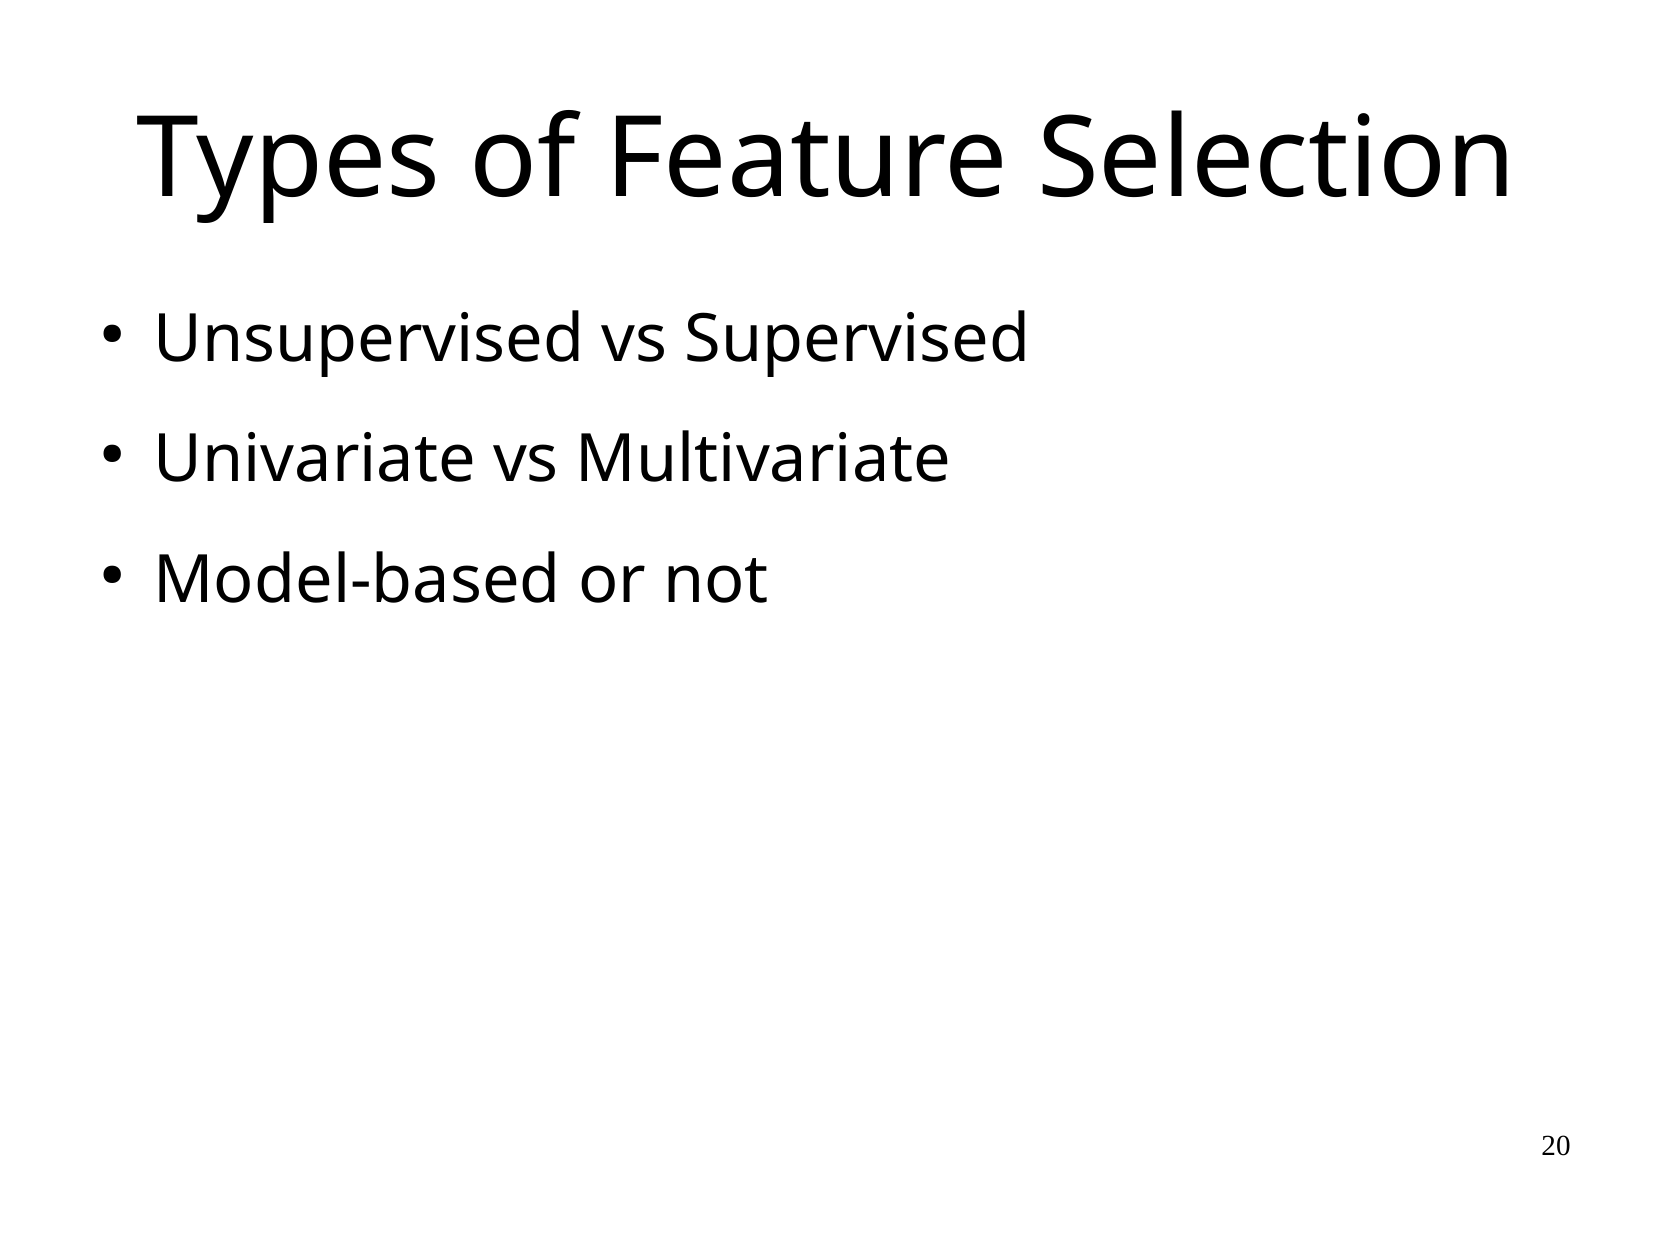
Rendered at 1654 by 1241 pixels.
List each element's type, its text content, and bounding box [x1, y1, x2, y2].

title Types of Feature Selection [82, 49, 1571, 257]
list Unsupervised vs Supervised Univariate vs Multivariate Model-based or not [82, 290, 1571, 1010]
